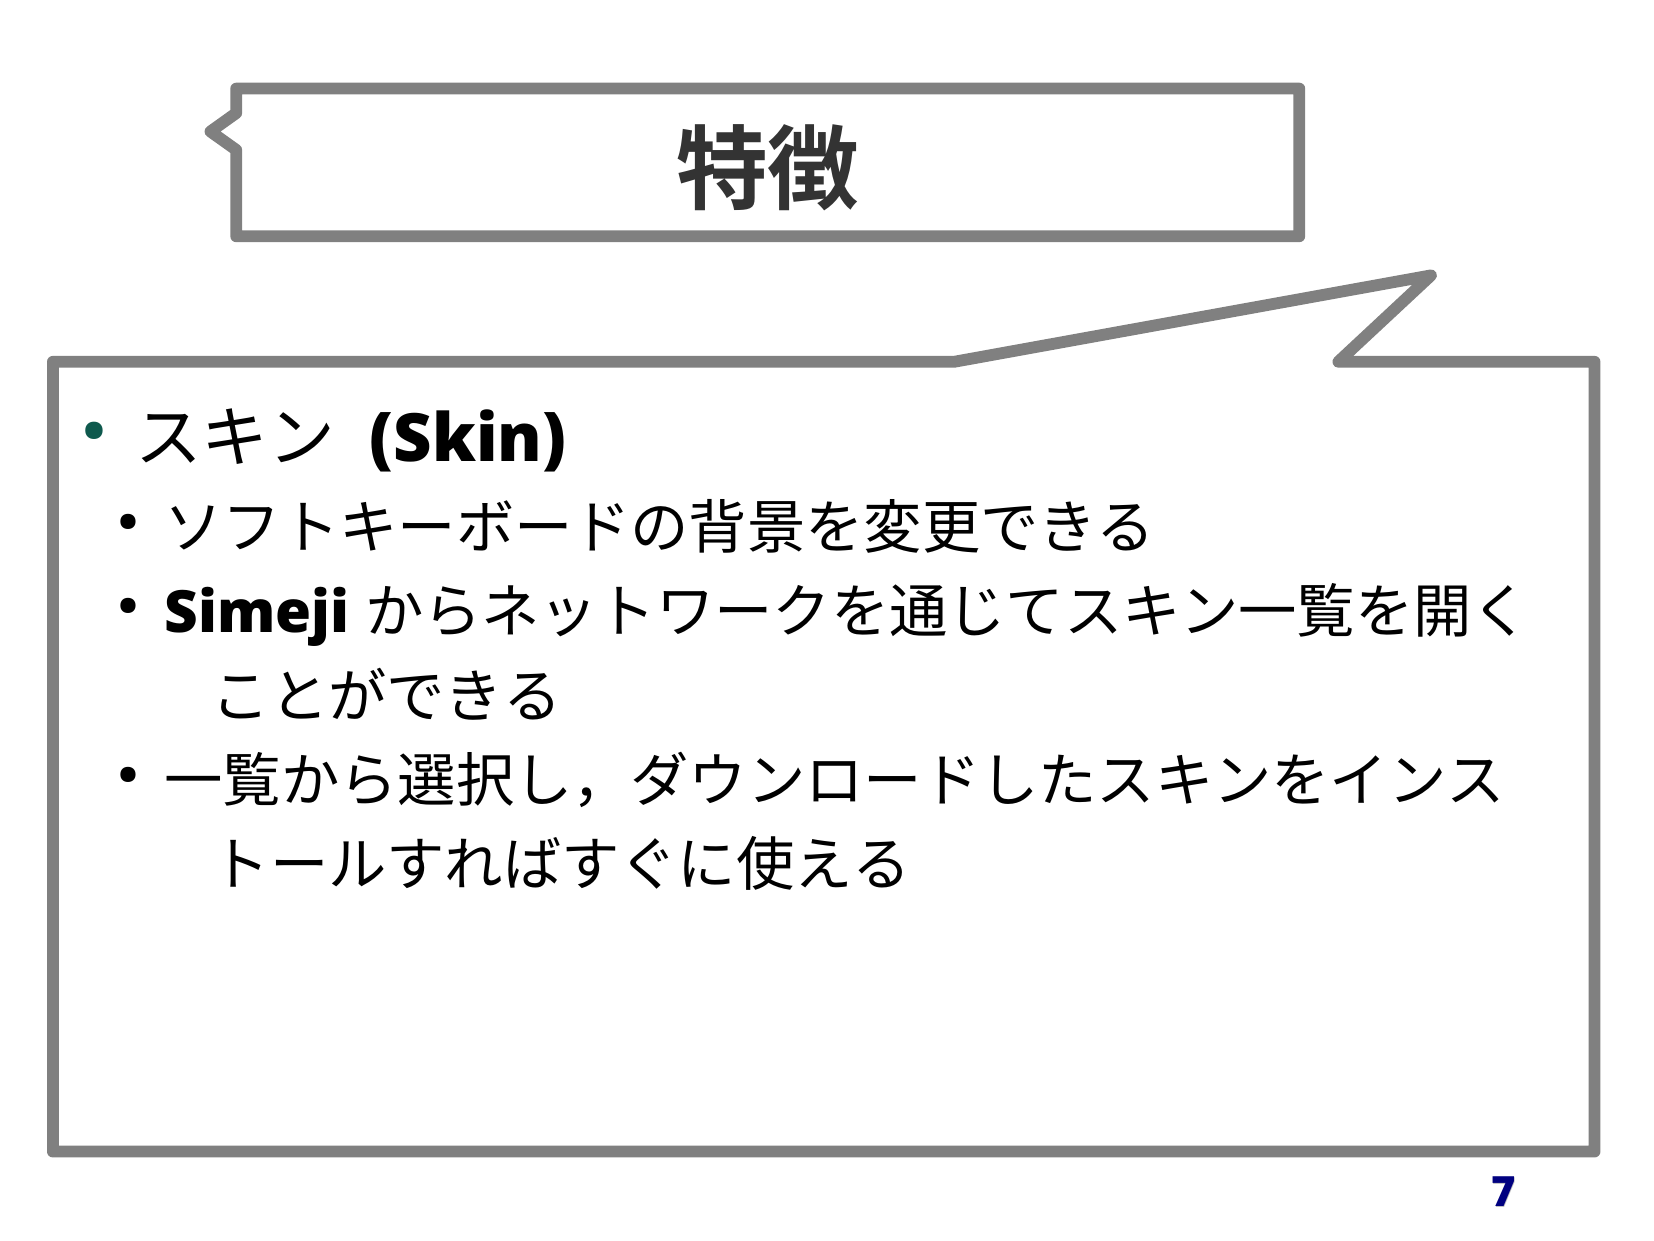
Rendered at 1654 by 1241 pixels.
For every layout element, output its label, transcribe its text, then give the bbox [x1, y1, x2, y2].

title 特徴 [236, 88, 1300, 237]
list スキン (Skin) ソフトキーボードの背景を変更できる Simejiからネットワークを通じてスキン一覧を開くことができる 一覧から選択し，ダウンロードしたスキンをインストールすればすぐに使える [64, 383, 1565, 1152]
